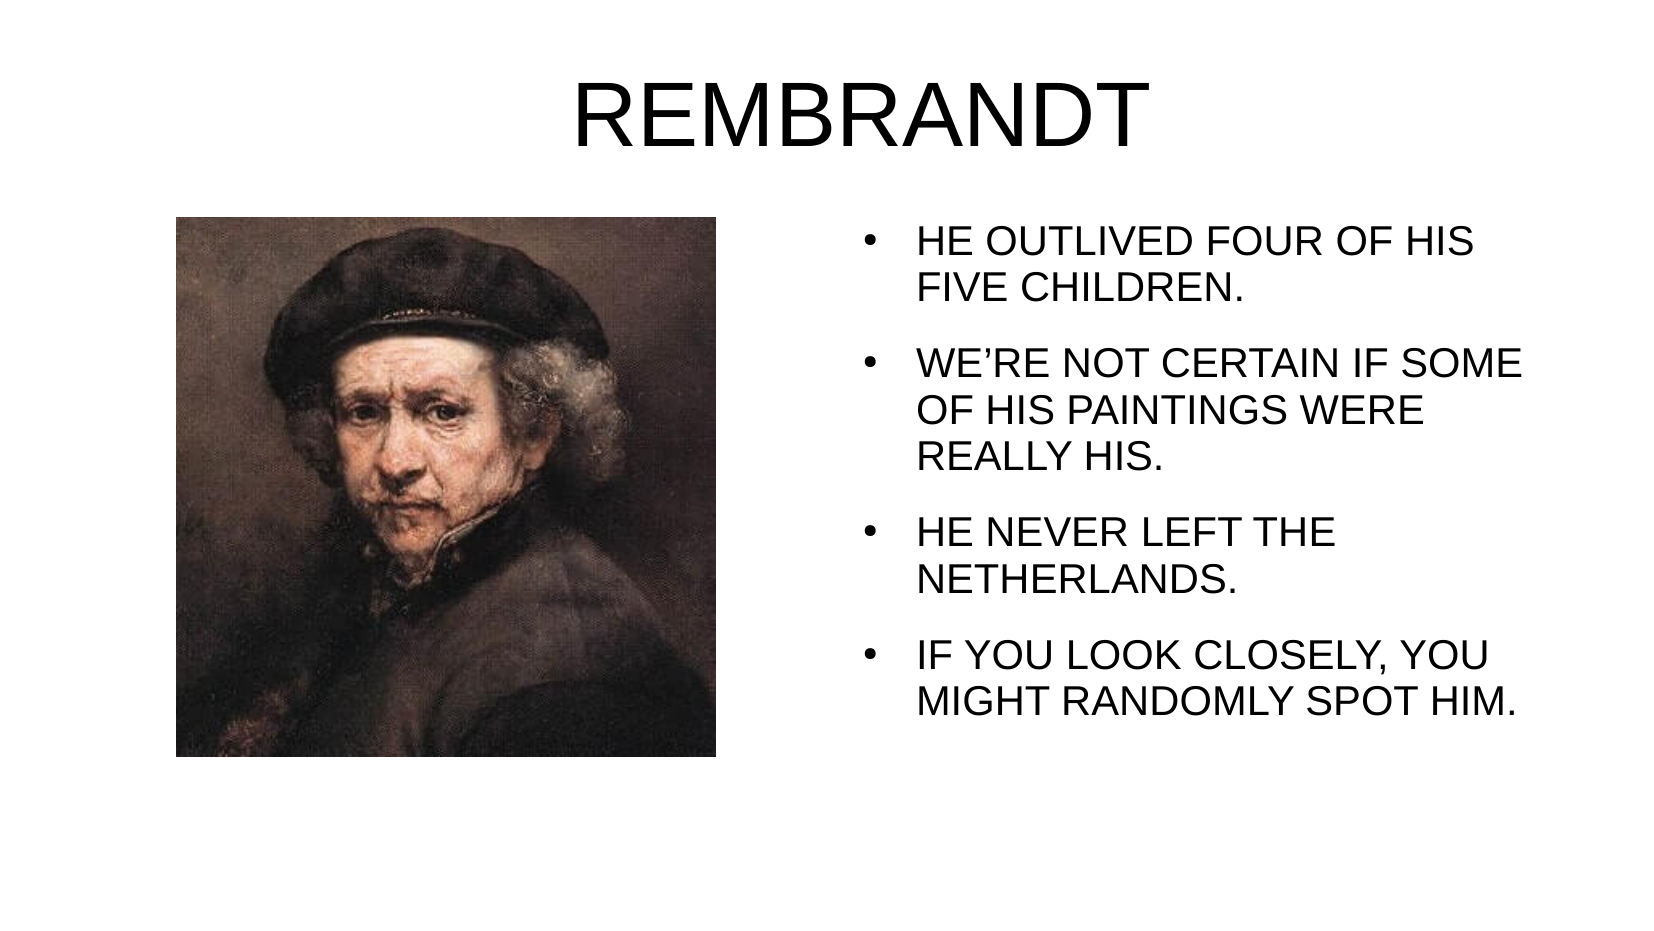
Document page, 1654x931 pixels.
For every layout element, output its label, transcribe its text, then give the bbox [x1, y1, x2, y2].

picture [176, 217, 716, 758]
list HE OUTLIVED FOUR OF HIS FIVE CHILDREN. WE’RE NOT CERTAIN IF SOME OF HIS PAINTINGS WERE REALLY HIS. HE NEVER LEFT THE NETHERLANDS. IF YOU LOOK CLOSELY, YOU MIGHT RANDOMLY SPOT HIM. [845, 217, 1572, 758]
title REMBRANDT [82, 37, 1571, 193]
